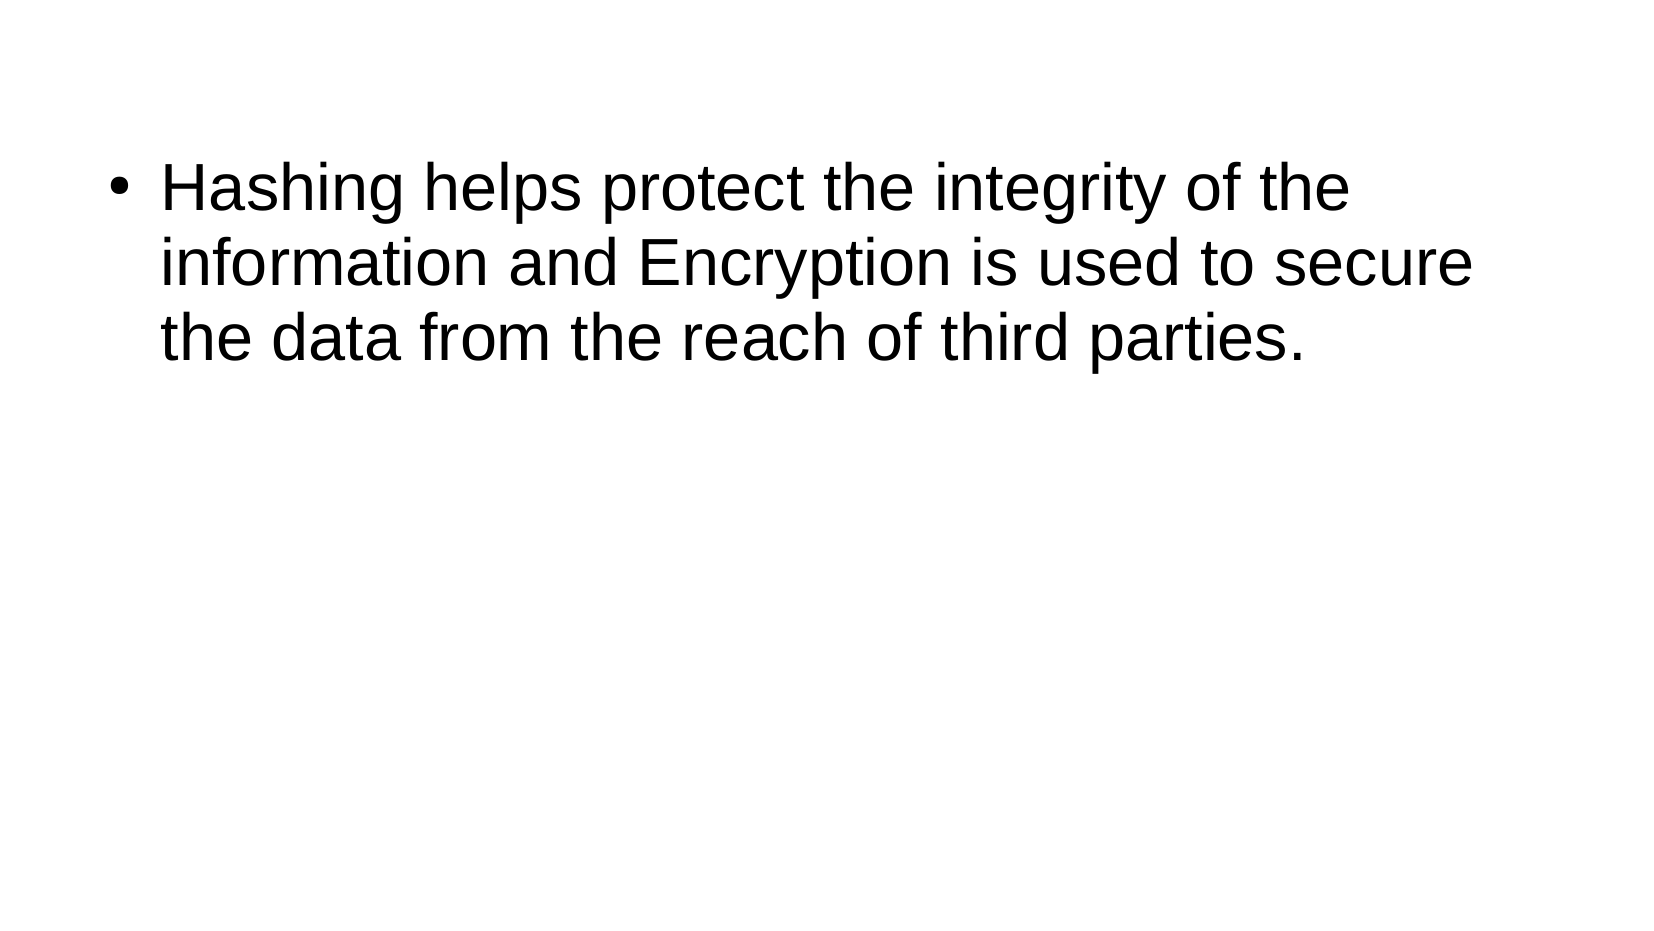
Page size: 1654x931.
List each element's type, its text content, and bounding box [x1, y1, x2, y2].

list Hashing helps protect the integrity of the information and Encryption is used to secure the data from the reach of third parties. [90, 150, 1579, 690]
